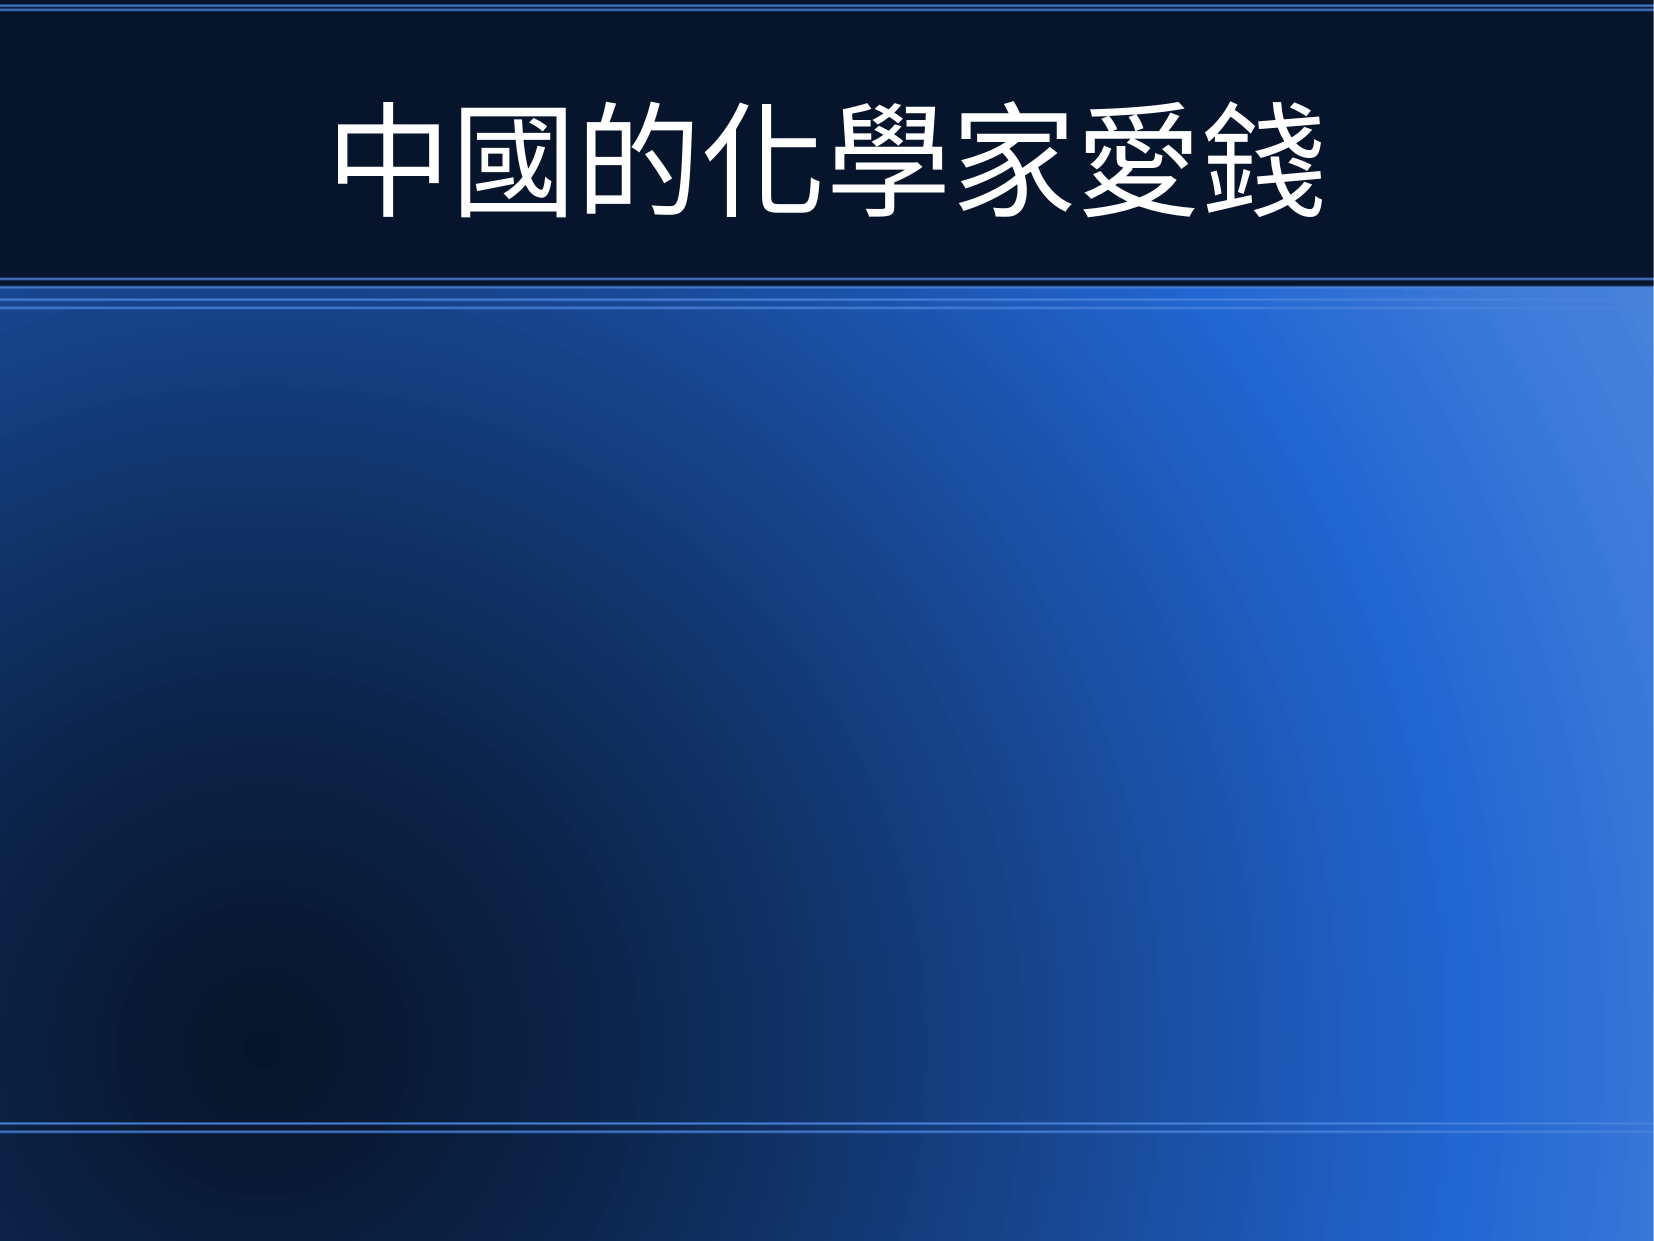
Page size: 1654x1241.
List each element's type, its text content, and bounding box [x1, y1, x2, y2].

picture [0, 0, 1654, 1241]
title 中國的化學家愛錢 [82, 49, 1571, 257]
